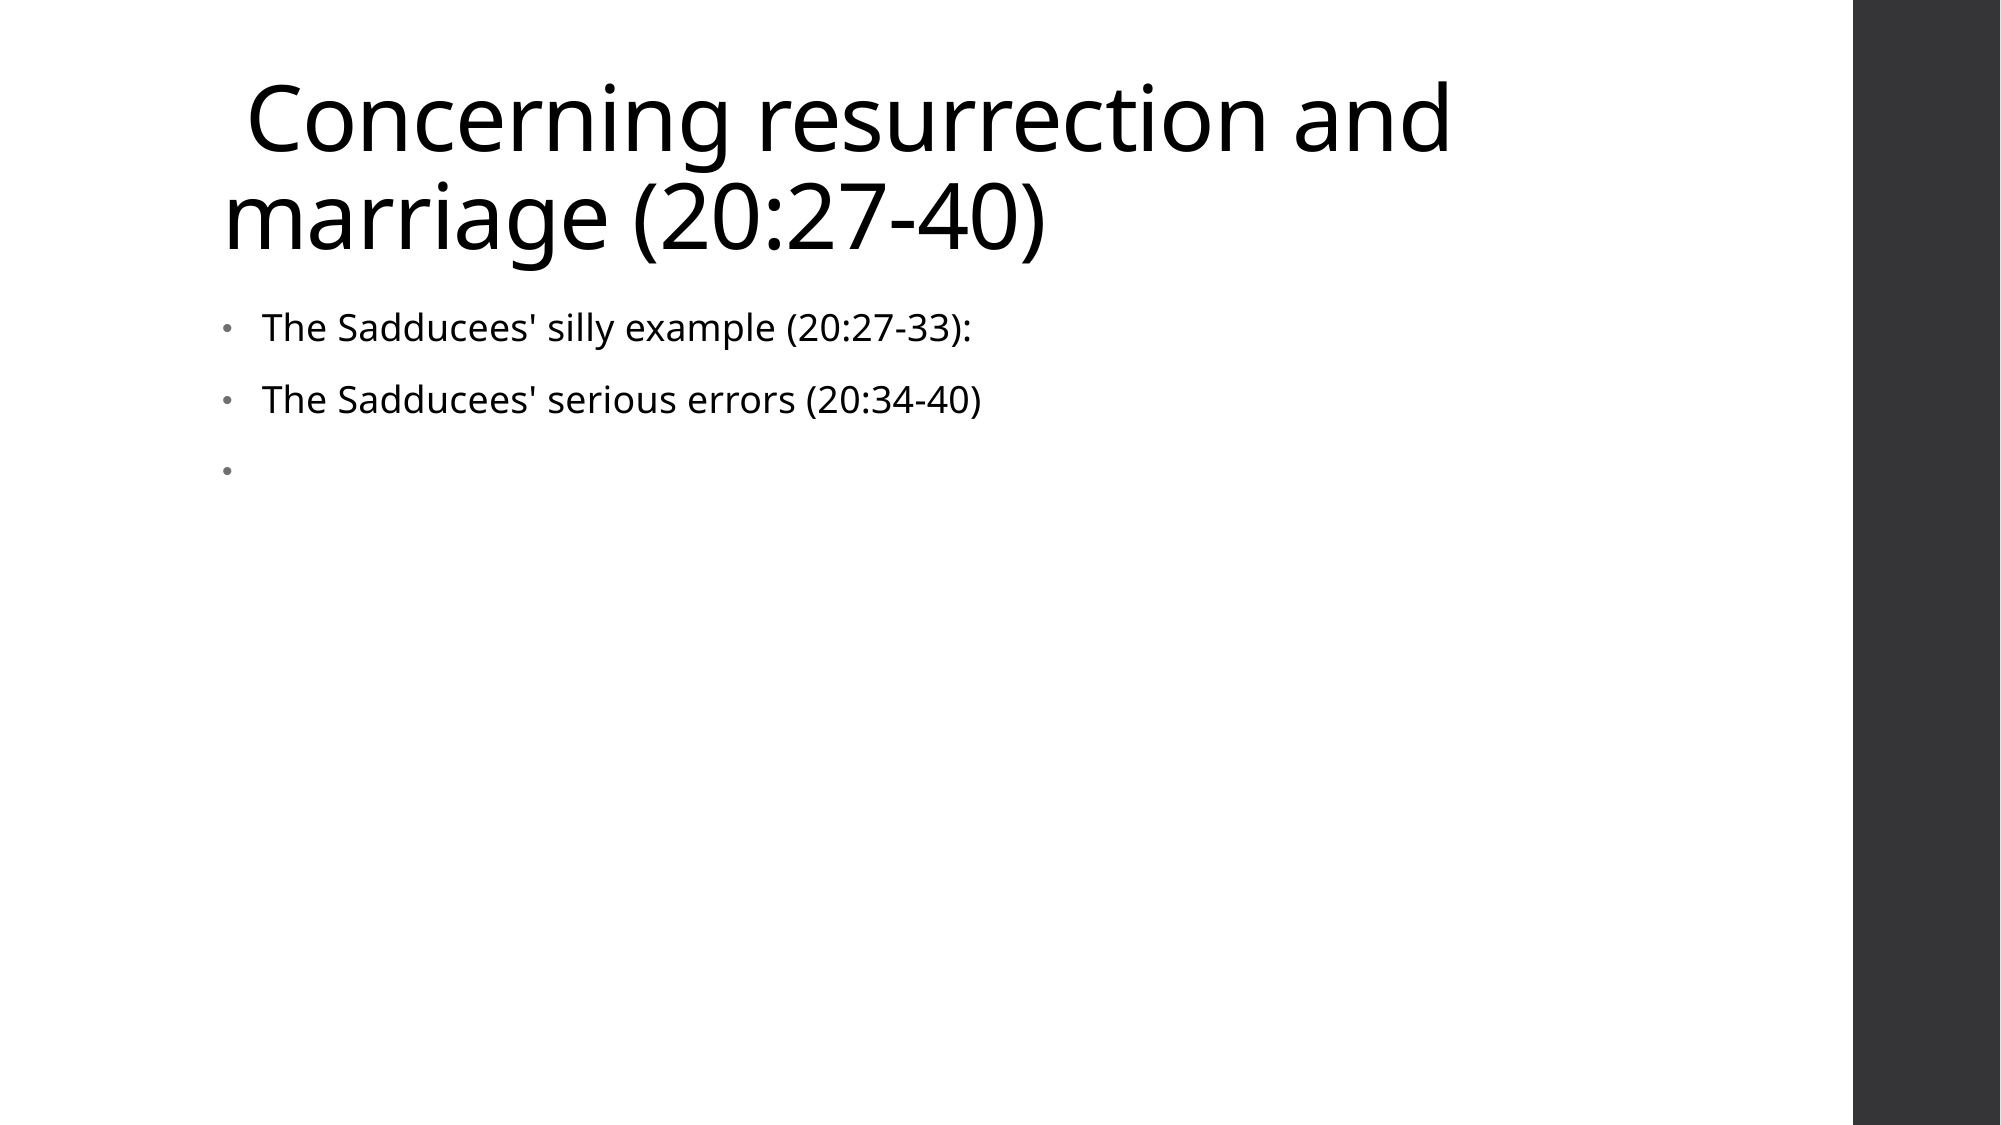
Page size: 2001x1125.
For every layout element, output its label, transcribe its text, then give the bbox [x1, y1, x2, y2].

title Concerning resurrection and marriage (20:27-40) [206, 60, 1797, 278]
list The Sadducees' silly example (20:27-33): The Sadducees' serious errors (20:34-40) [206, 299, 1617, 1014]
